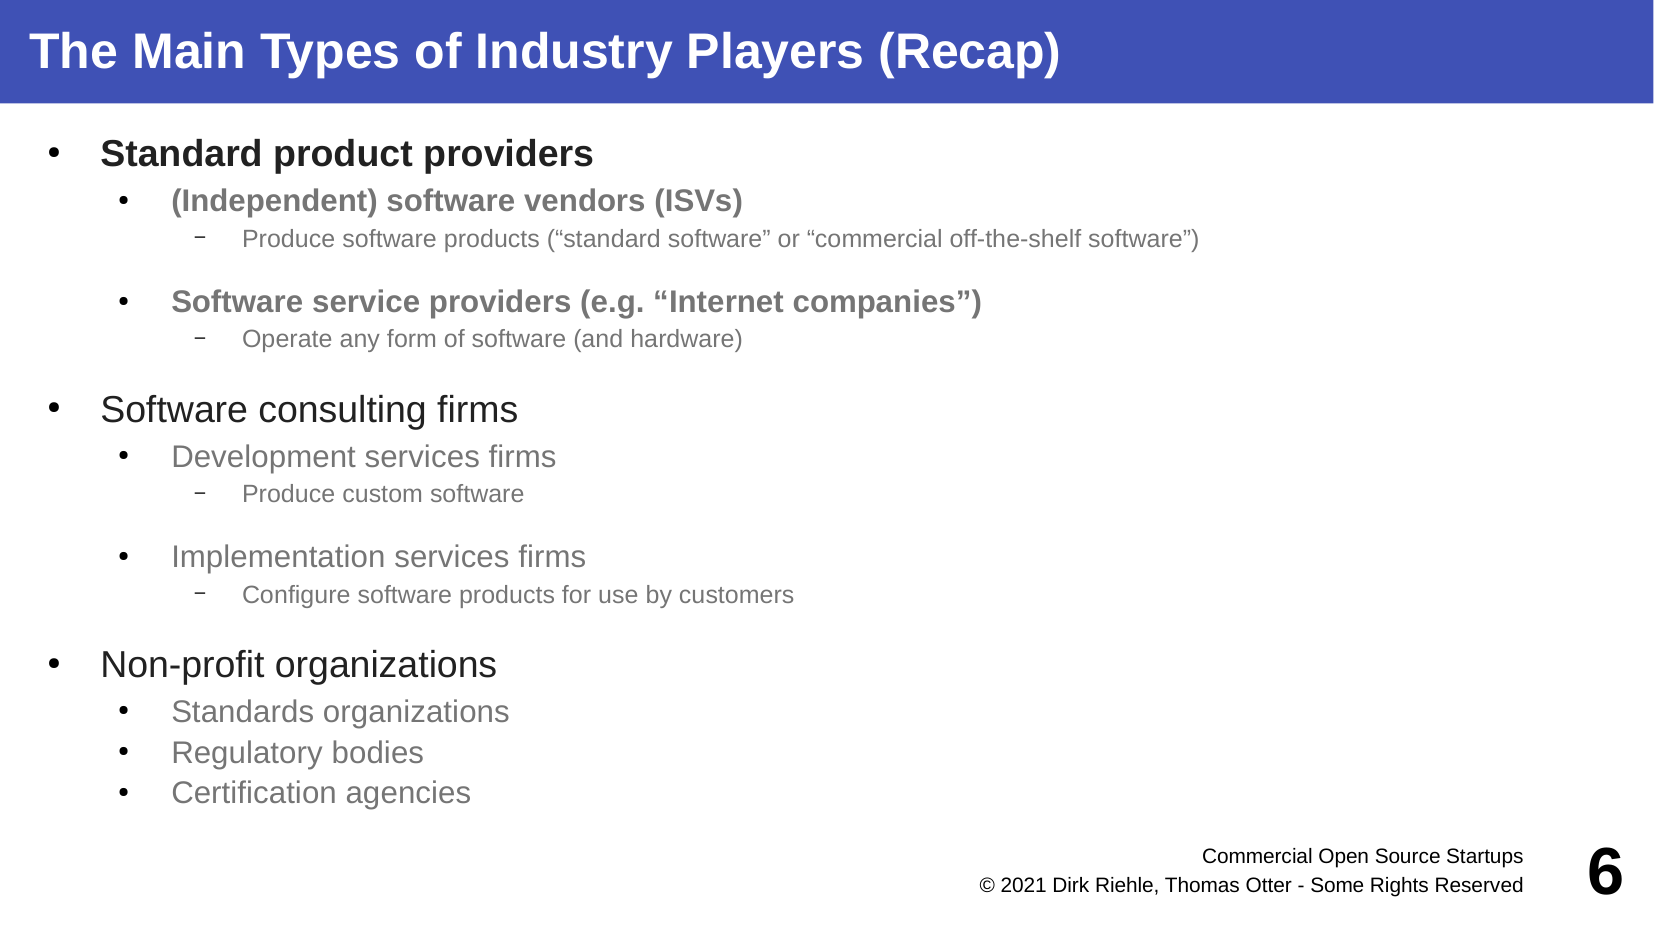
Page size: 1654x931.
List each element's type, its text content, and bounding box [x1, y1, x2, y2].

list Standard product providers (Independent) software vendors (ISVs) Produce software products (“standard software” or “commercial off-the-shelf software”) Software service providers (e.g. “Internet companies”) Operate any form of software (and hardware) Software consulting firms Development services firms Produce custom software Implementation services firms Configure software products for use by customers Non-profit organizations Standards organizations Regulatory bodies Certification agencies [29, 132, 1625, 813]
title The Main Types of Industry Players (Recap) [0, 0, 1654, 104]
